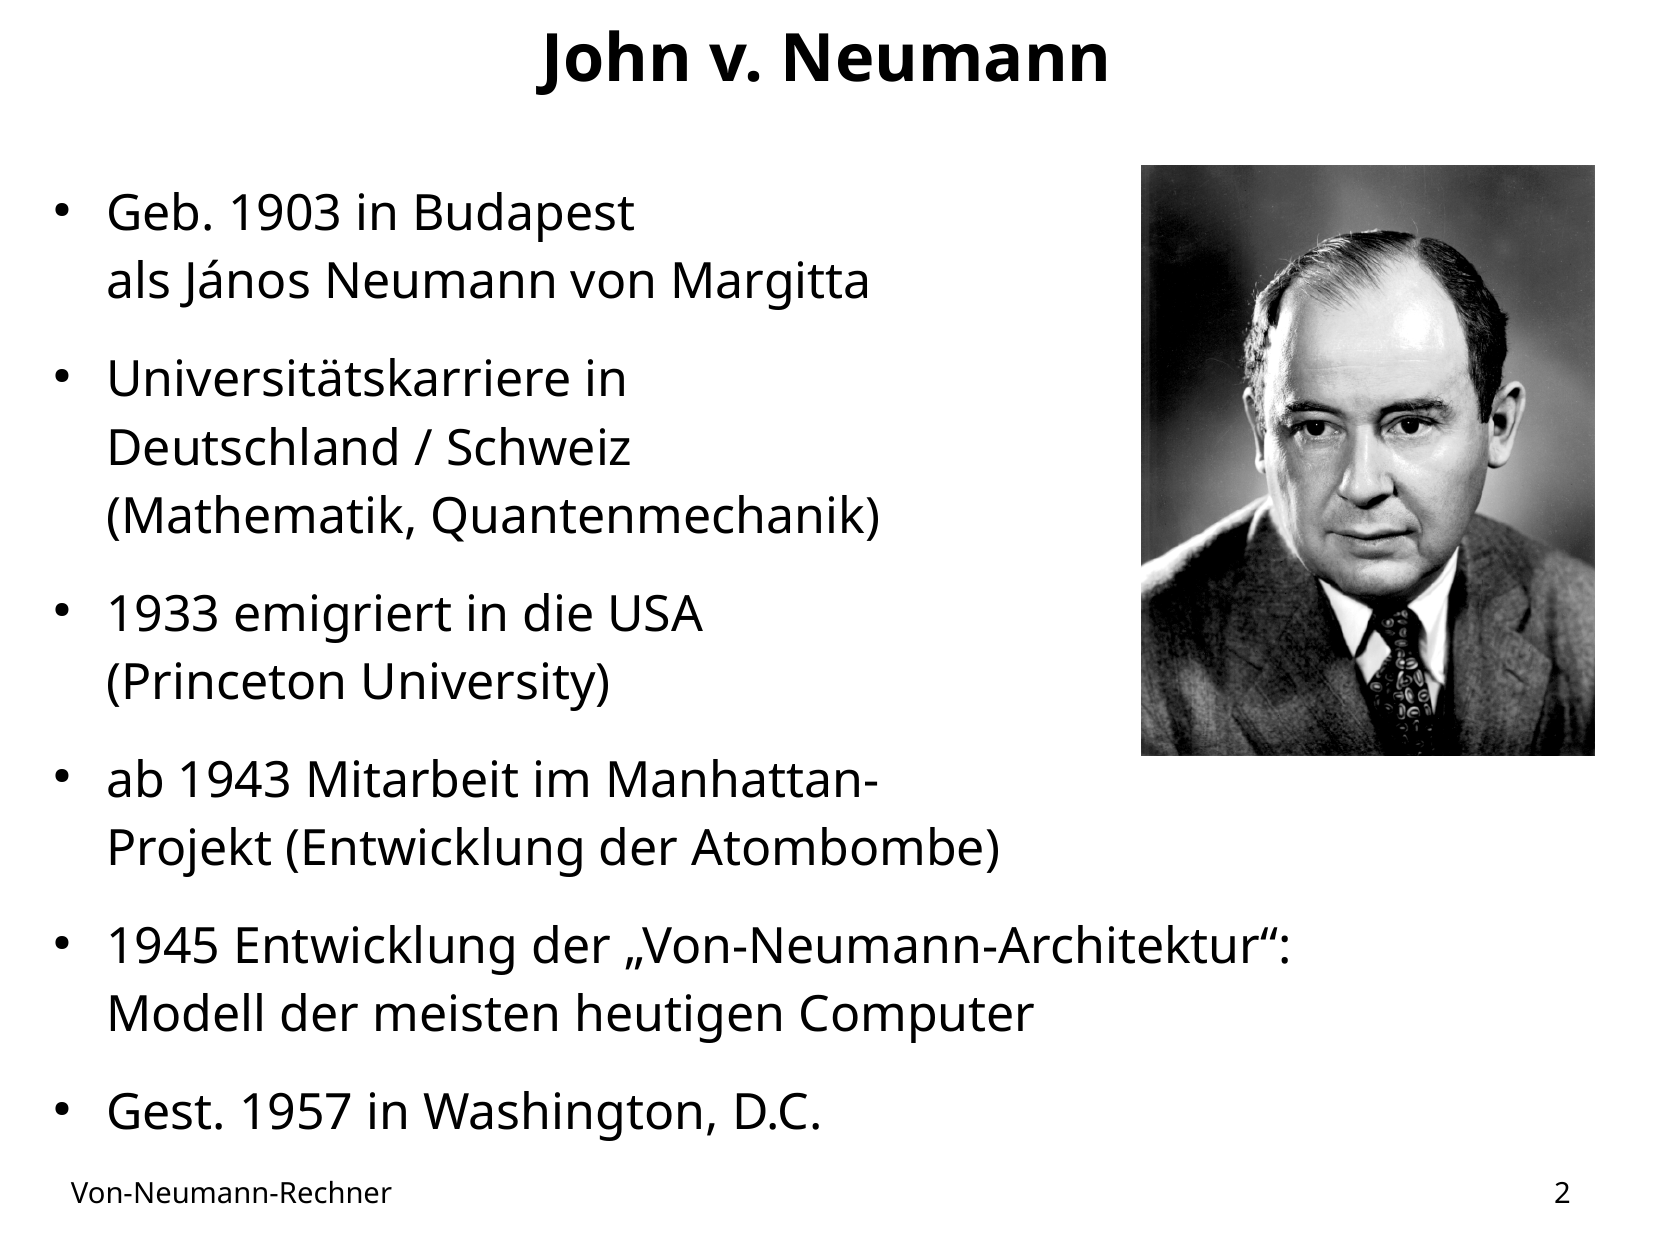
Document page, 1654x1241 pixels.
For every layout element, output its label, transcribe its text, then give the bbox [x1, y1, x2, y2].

picture [1141, 165, 1595, 177]
title John v. Neumann [0, 5, 1654, 107]
list Geb. 1903 in Budapest als János Neumann von Margitta Universitätskarriere in Deutschland / Schweiz (Mathematik, Quantenmechanik) 1933 emigriert in die USA (Princeton University) ab 1943 Mitarbeit im Manhattan- Projekt (Entwicklung der Atombombe) 1945 Entwicklung der „Von-Neumann-Architektur“: Modell der meisten heutigen Computer Gest. 1957 in Washington, D.C. [35, 177, 1619, 1158]
